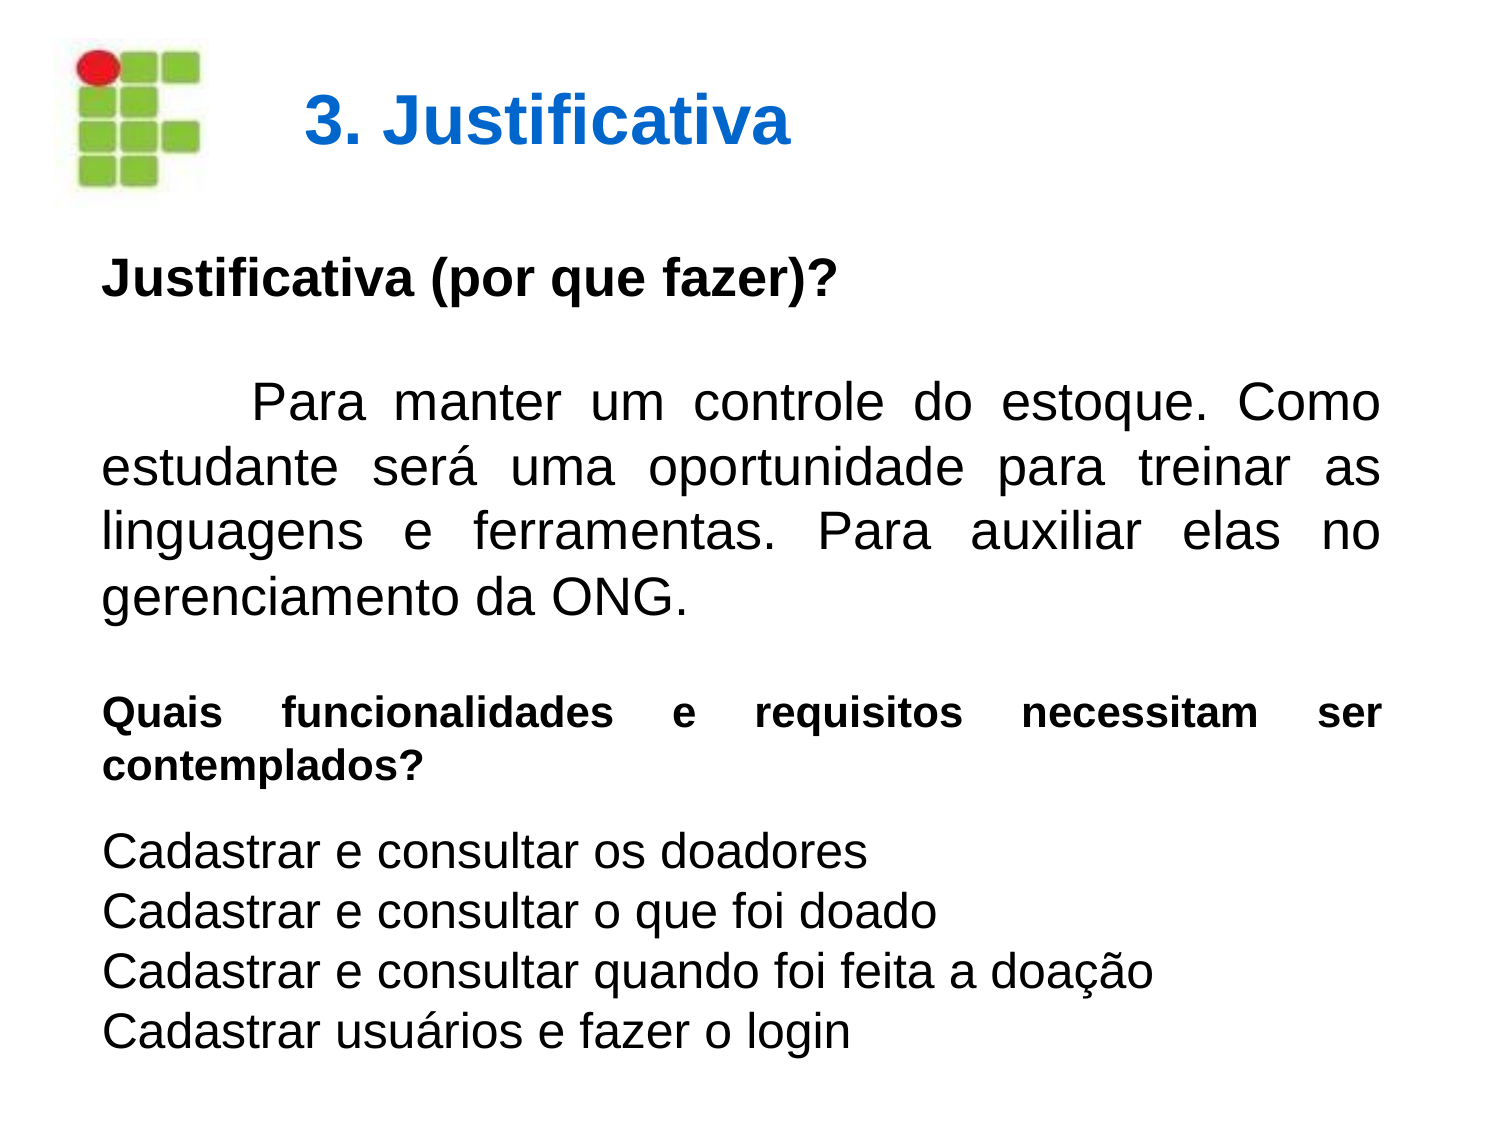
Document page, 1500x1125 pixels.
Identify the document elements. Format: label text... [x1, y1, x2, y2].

text_box Justificativa (por que fazer)? Para manter um controle do estoque. Como estudante será uma oportunidade para treinar as linguagens e ferramentas. Para auxiliar elas no gerenciamento da ONG. Quais funcionalidades e requisitos necessitam ser contemplados? Cadastrar e consultar os doadores Cadastrar e consultar o que foi doado Cadastrar e consultar quando foi feita a doação Cadastrar usuários e fazer o login [87, 234, 1399, 1125]
text_box 3. Justificativa [289, 47, 1341, 185]
picture [54, 38, 209, 209]
